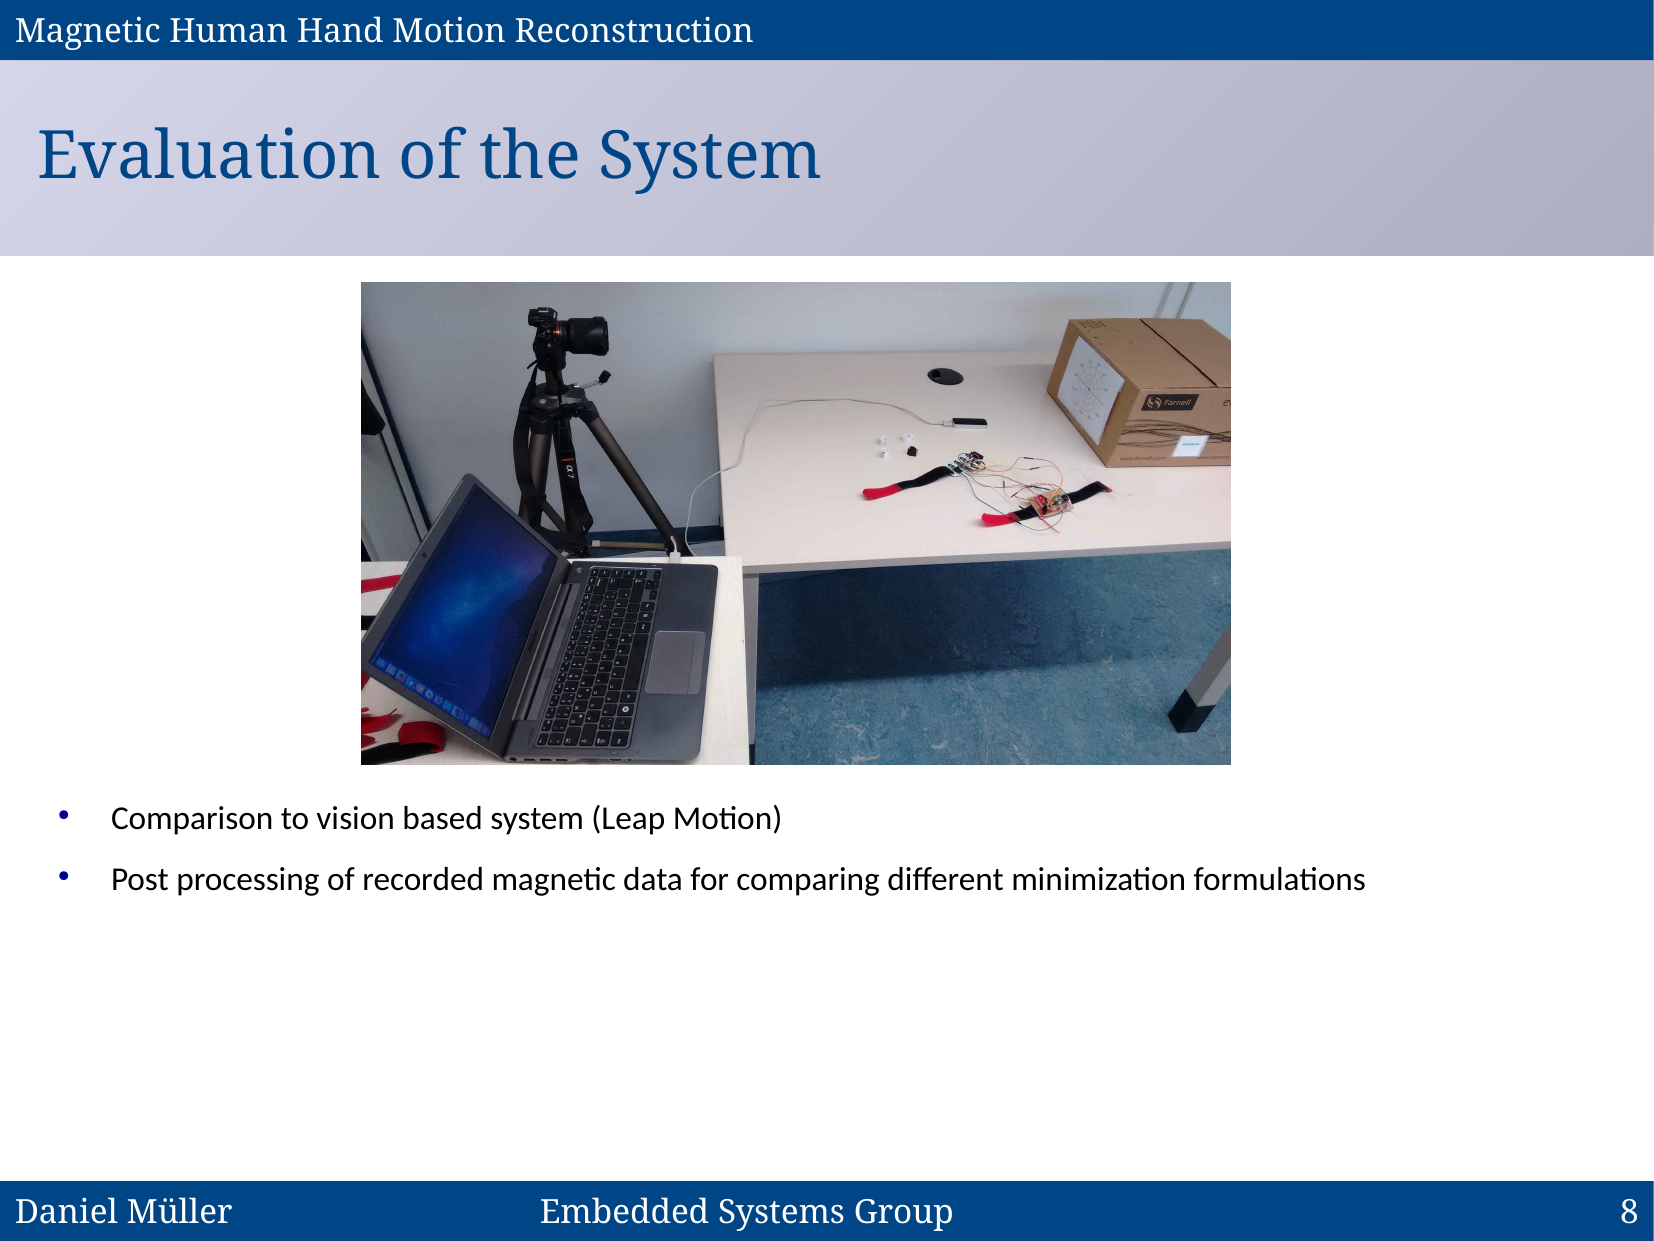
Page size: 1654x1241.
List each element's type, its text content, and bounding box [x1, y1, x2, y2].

list Comparison to vision based system (Leap Motion) Post processing of recorded magnetic data for comparing different minimization formulations [40, 796, 1606, 1141]
picture [361, 282, 1231, 766]
title Evaluation of the System [37, 47, 1411, 256]
